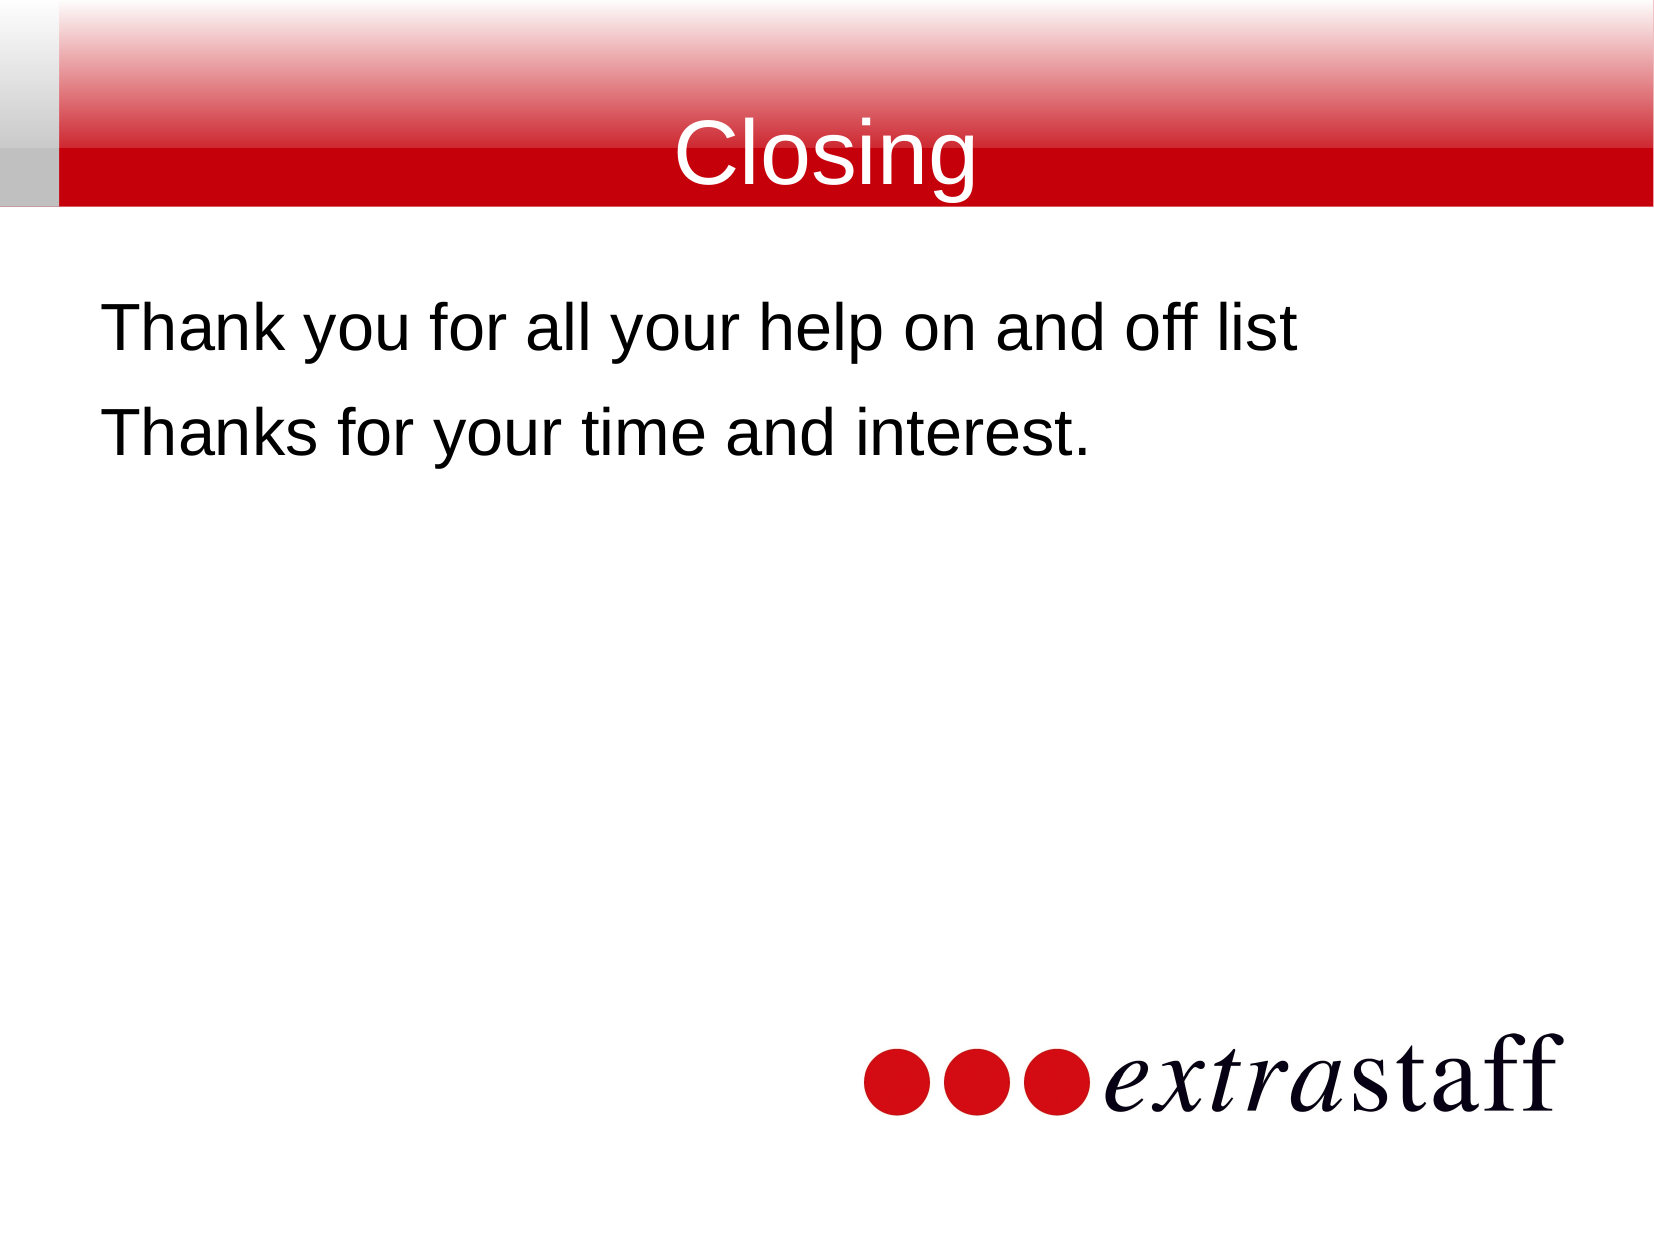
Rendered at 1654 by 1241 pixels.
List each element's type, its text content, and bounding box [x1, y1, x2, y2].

picture [863, 1094, 1565, 1116]
list Thank you for all your help on and off list Thanks for your time and interest. [82, 290, 1571, 1094]
title Closing [82, 56, 1571, 250]
